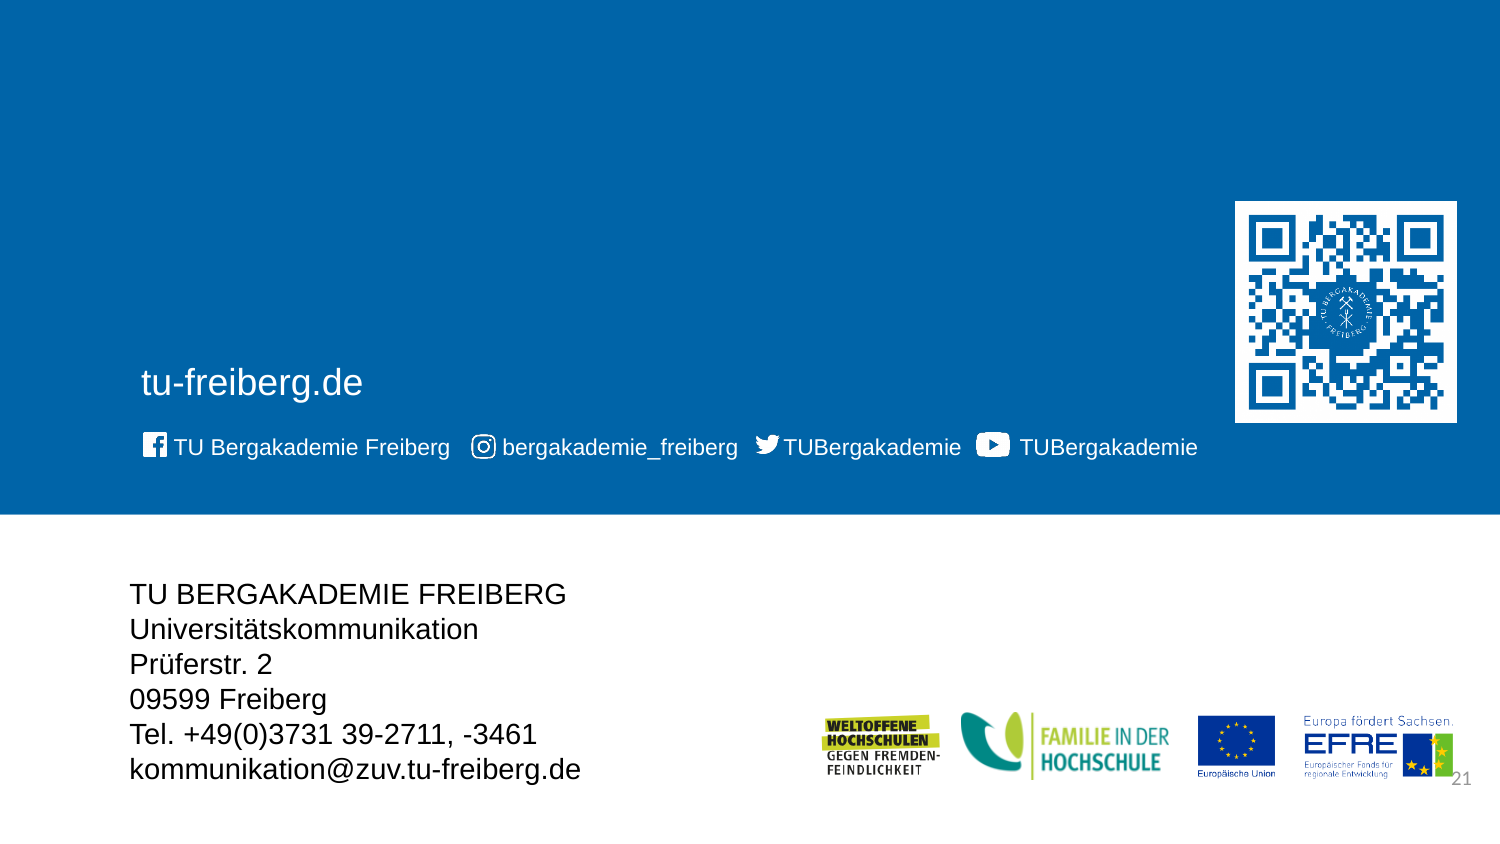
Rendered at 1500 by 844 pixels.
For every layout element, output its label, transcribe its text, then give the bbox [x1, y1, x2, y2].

picture [143, 432, 167, 457]
text_box tu-freiberg.de [126, 350, 721, 411]
text_box [0, 0, 1500, 515]
picture [961, 712, 1169, 780]
picture [816, 703, 946, 790]
picture [1195, 713, 1457, 781]
picture [755, 432, 780, 456]
slide_number <Foliennummer> [1352, 764, 1473, 825]
picture [976, 432, 1010, 457]
picture [471, 434, 496, 459]
text_box TU Bergakademie Freiberg bergakademie_freiberg TUBergakademie TUBergakademie [158, 425, 1310, 468]
text_box TU BERGAKADEMIE FREIBERG Universitätskommunikation Prüferstr. 2 09599 Freiberg Tel. +49(0)3731 39-2711, -3461 kommunikation@zuv.tu-freiberg.de [129, 575, 1272, 790]
picture [1235, 201, 1457, 423]
